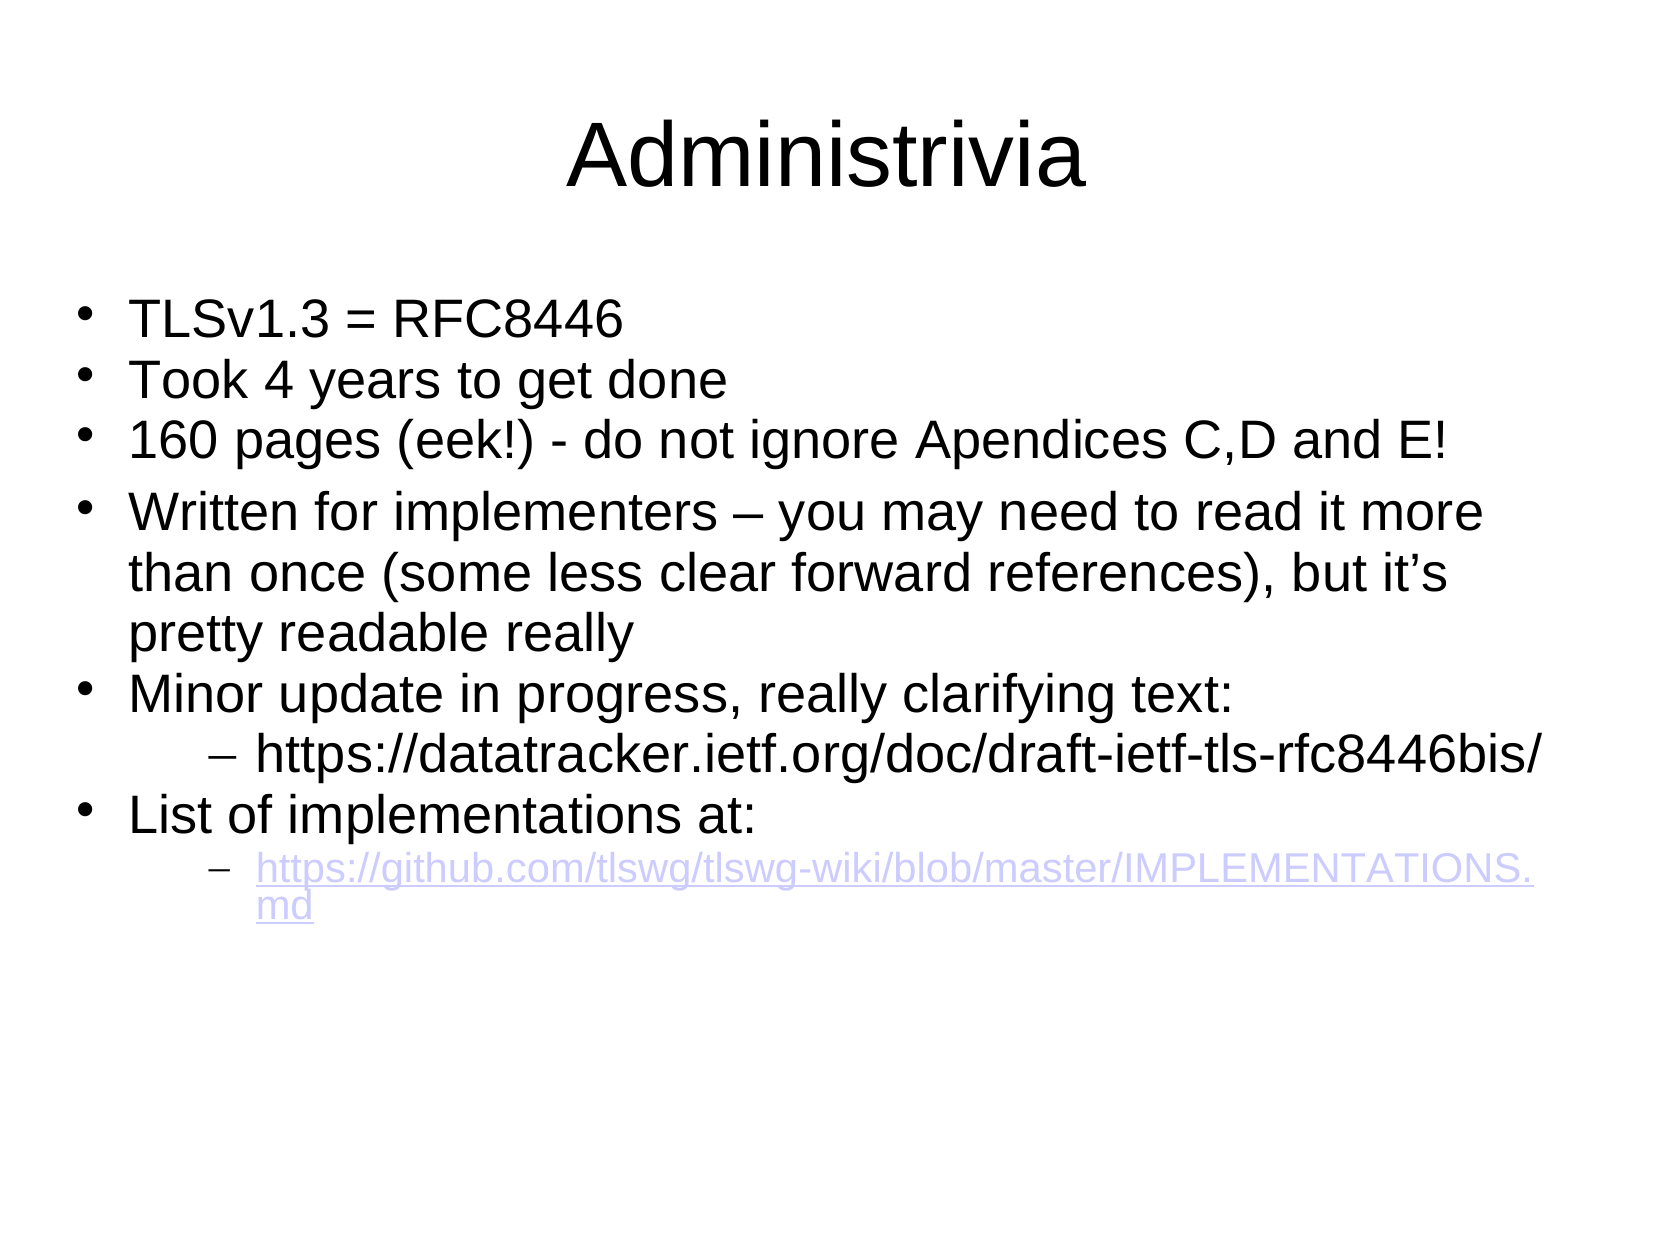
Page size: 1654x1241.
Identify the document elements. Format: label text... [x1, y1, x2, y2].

title Administrivia [82, 49, 1571, 257]
list TLSv1.3 = RFC8446 Took 4 years to get done 160 pages (eek!) - do not ignore Apendices C,D and E! Written for implementers – you may need to read it more than once (some less clear forward references), but it’s pretty readable really Minor update in progress, really clarifying text: https://datatracker.ietf.org/doc/draft-ietf-tls-rfc8446bis/ List of implementations at: https://github.com/tlswg/tlswg-wiki/blob/master/IMPLEMENTATIONS.md [59, 284, 1548, 1093]
